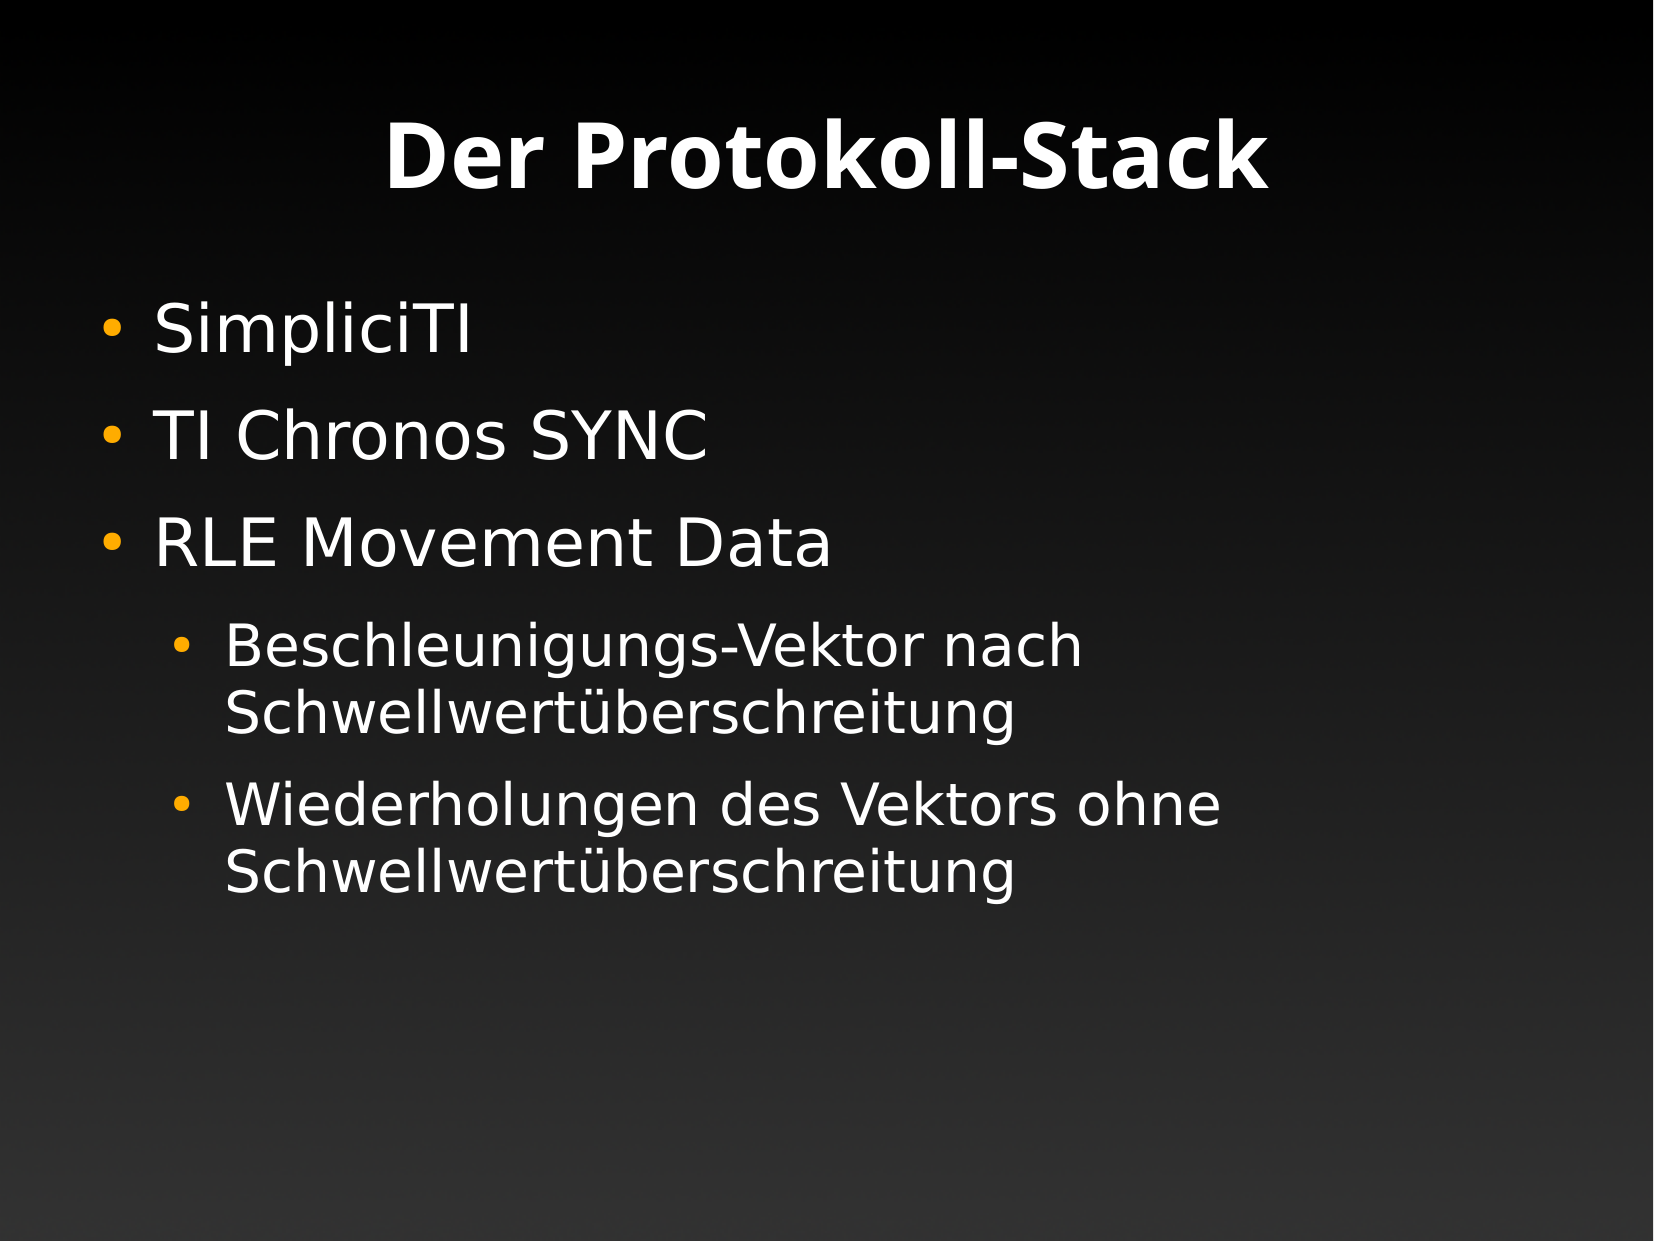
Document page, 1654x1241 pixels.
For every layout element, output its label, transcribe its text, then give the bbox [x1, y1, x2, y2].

title Der Protokoll-Stack [82, 49, 1571, 257]
picture [0, 0, 1654, 1241]
list SimpliciTI TI Chronos SYNC RLE Movement Data Beschleunigungs-Vektor nach Schwellwertüberschreitung Wiederholungen des Vektors ohne Schwellwertüberschreitung [82, 290, 1571, 1109]
